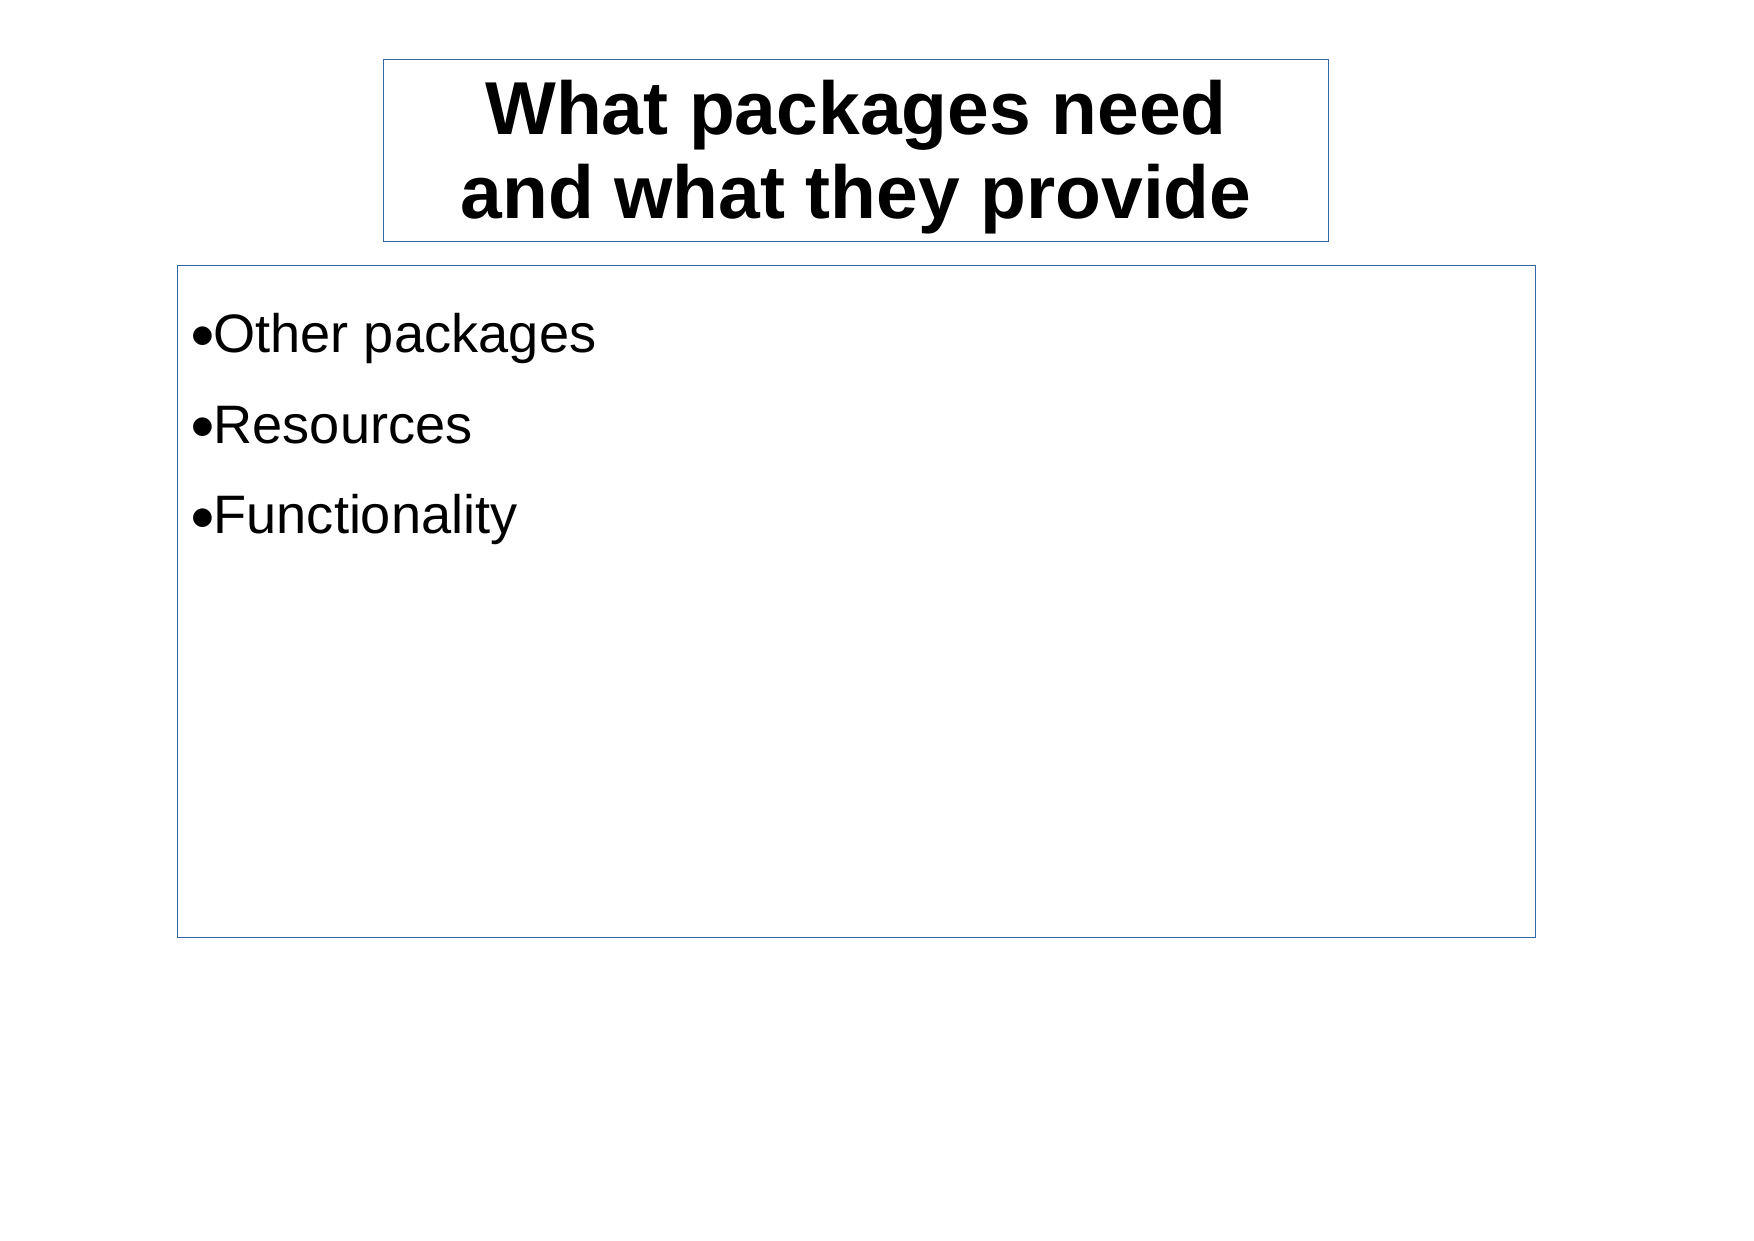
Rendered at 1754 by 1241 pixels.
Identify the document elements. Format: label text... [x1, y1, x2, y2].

text_box What packages need and what they provide [383, 59, 1329, 232]
text_box Other packages Resources Functionality [177, 265, 1536, 938]
